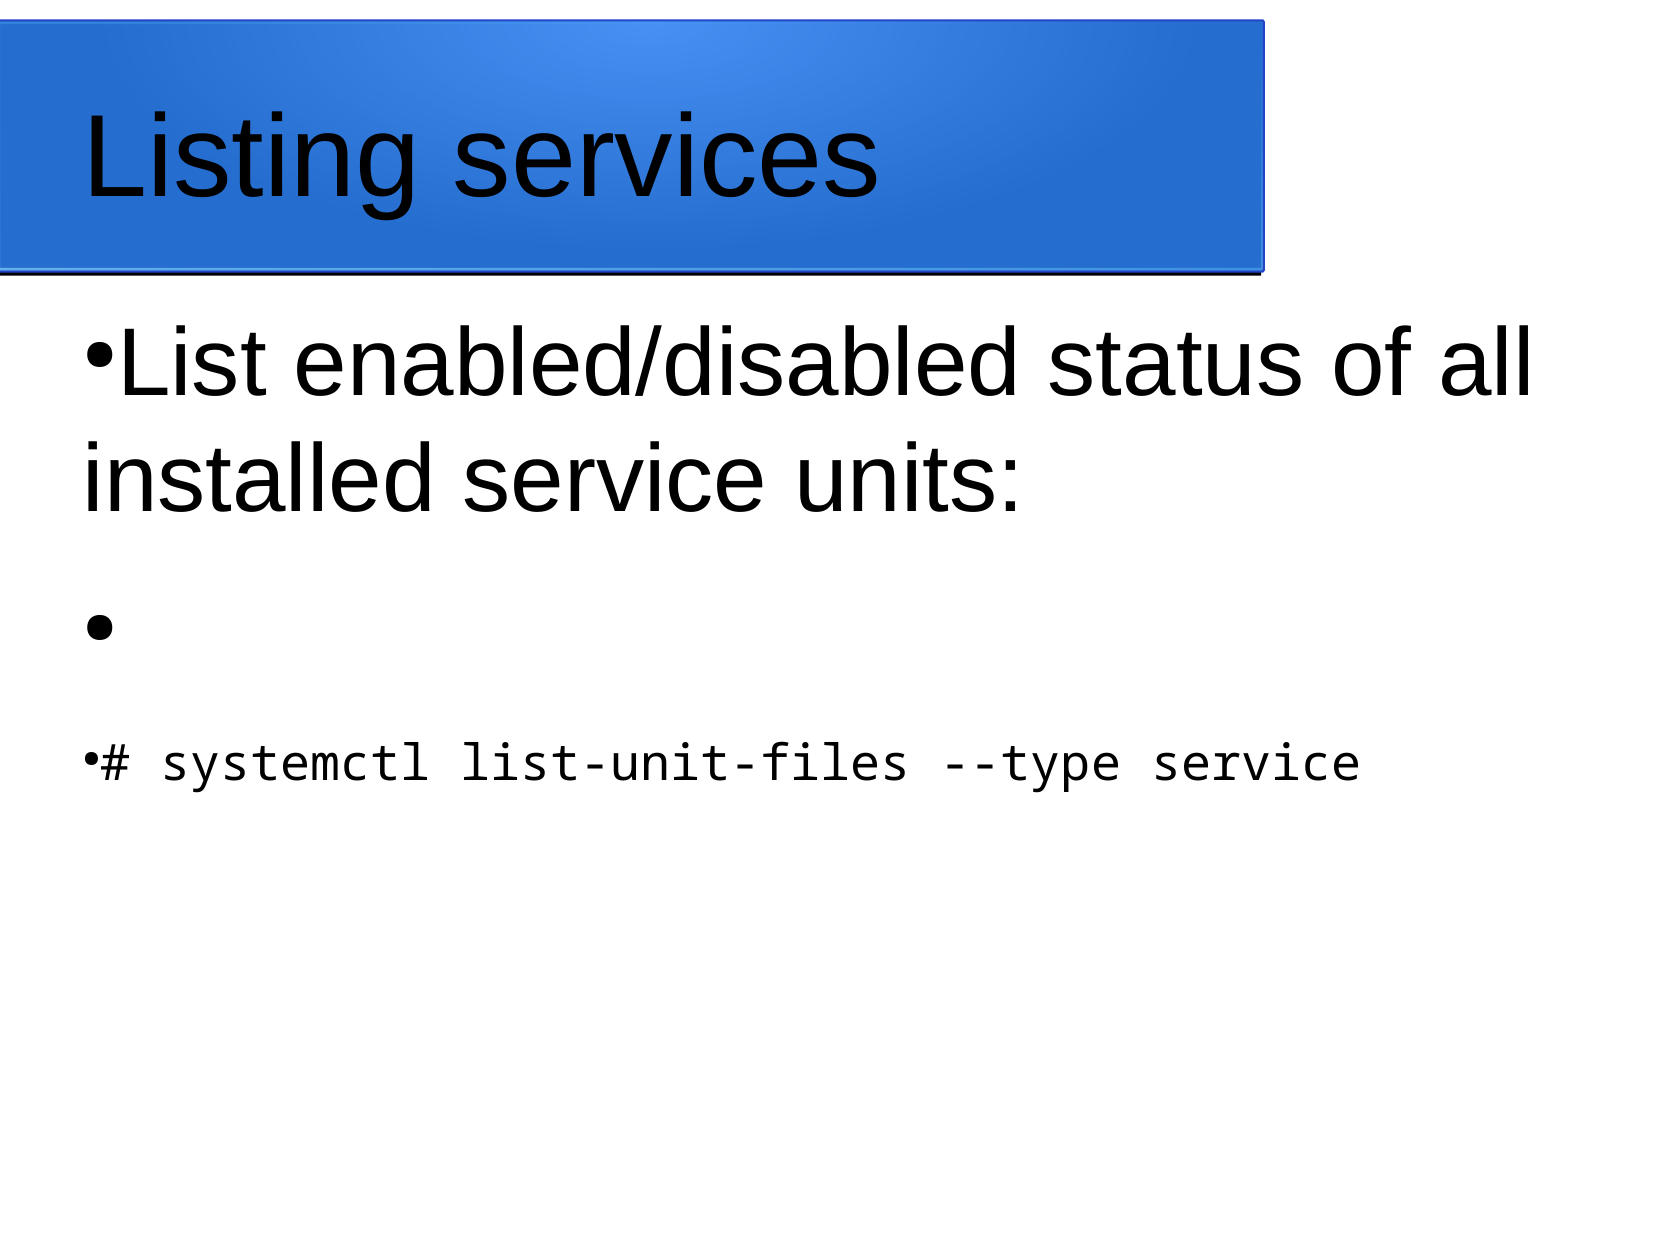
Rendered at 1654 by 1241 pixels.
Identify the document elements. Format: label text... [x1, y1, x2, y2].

list List enabled/disabled status of all installed service units: # systemctl list-unit-files --type service [82, 299, 1571, 1019]
title Listing services [82, 47, 1235, 252]
